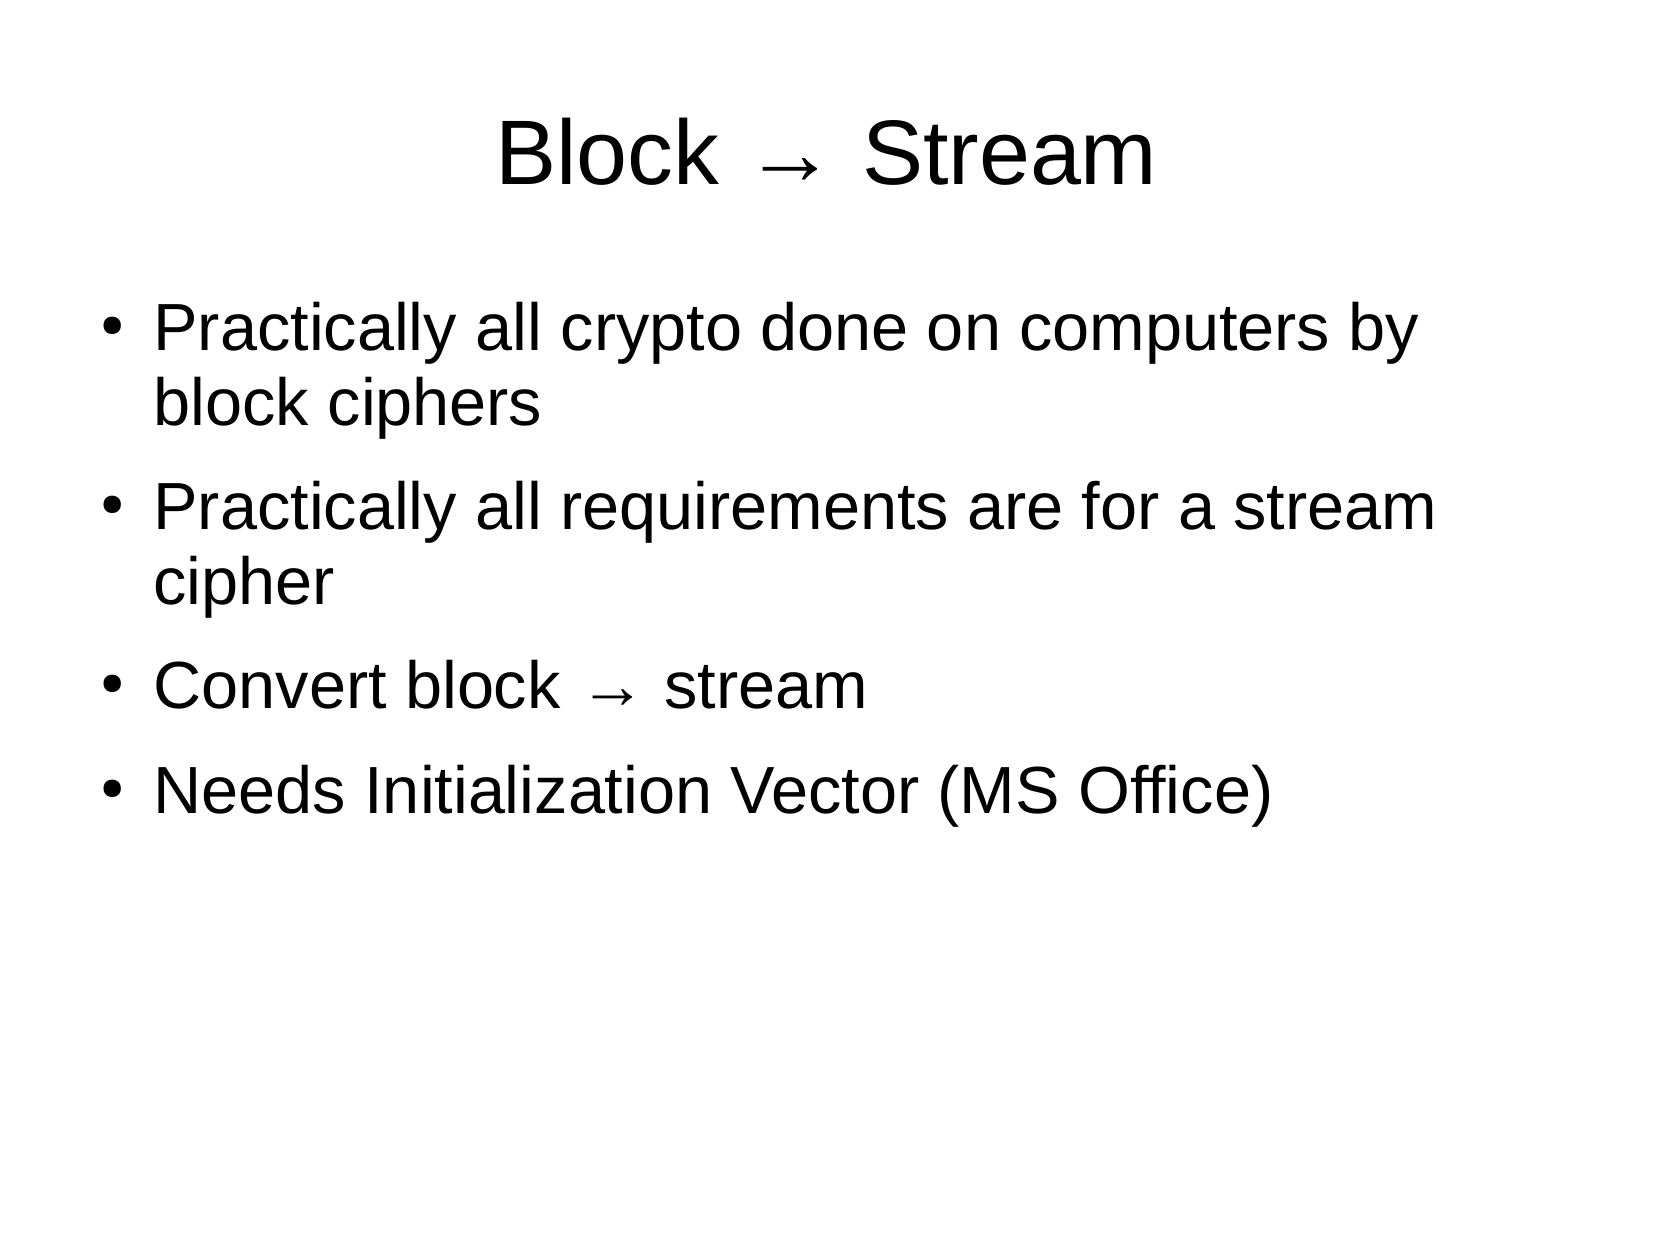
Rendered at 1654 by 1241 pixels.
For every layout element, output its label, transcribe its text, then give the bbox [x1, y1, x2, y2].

title Block → Stream [82, 56, 1571, 250]
list Practically all crypto done on computers by block ciphers Practically all requirements are for a stream cipher Convert block → stream Needs Initialization Vector (MS Office) [82, 290, 1571, 1109]
